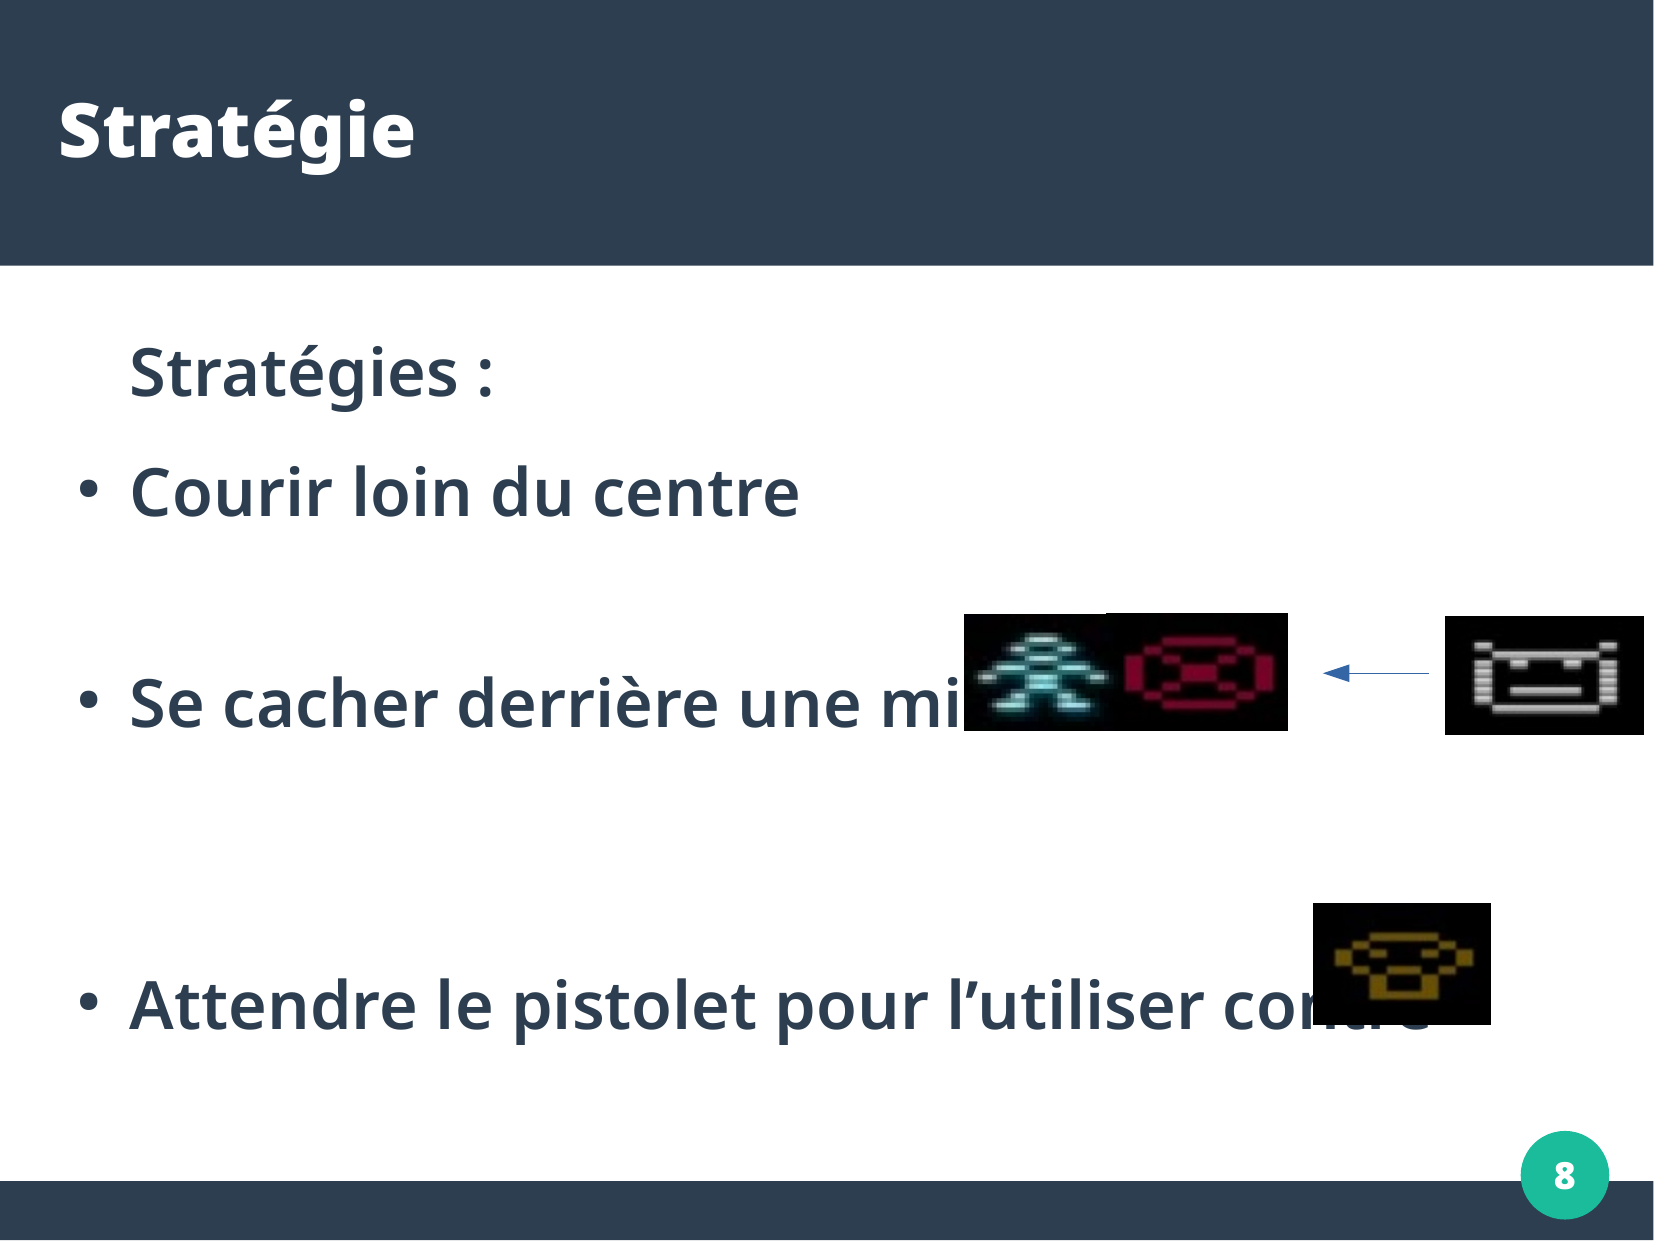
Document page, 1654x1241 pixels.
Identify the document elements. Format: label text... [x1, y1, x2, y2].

list Stratégies : Courir loin du centre Se cacher derrière une mine Attendre le pistolet pour l’utiliser contre [59, 324, 1595, 1152]
picture [964, 613, 1288, 731]
picture [1445, 616, 1644, 735]
title Stratégie [59, 56, 1595, 200]
picture [1313, 903, 1491, 1025]
